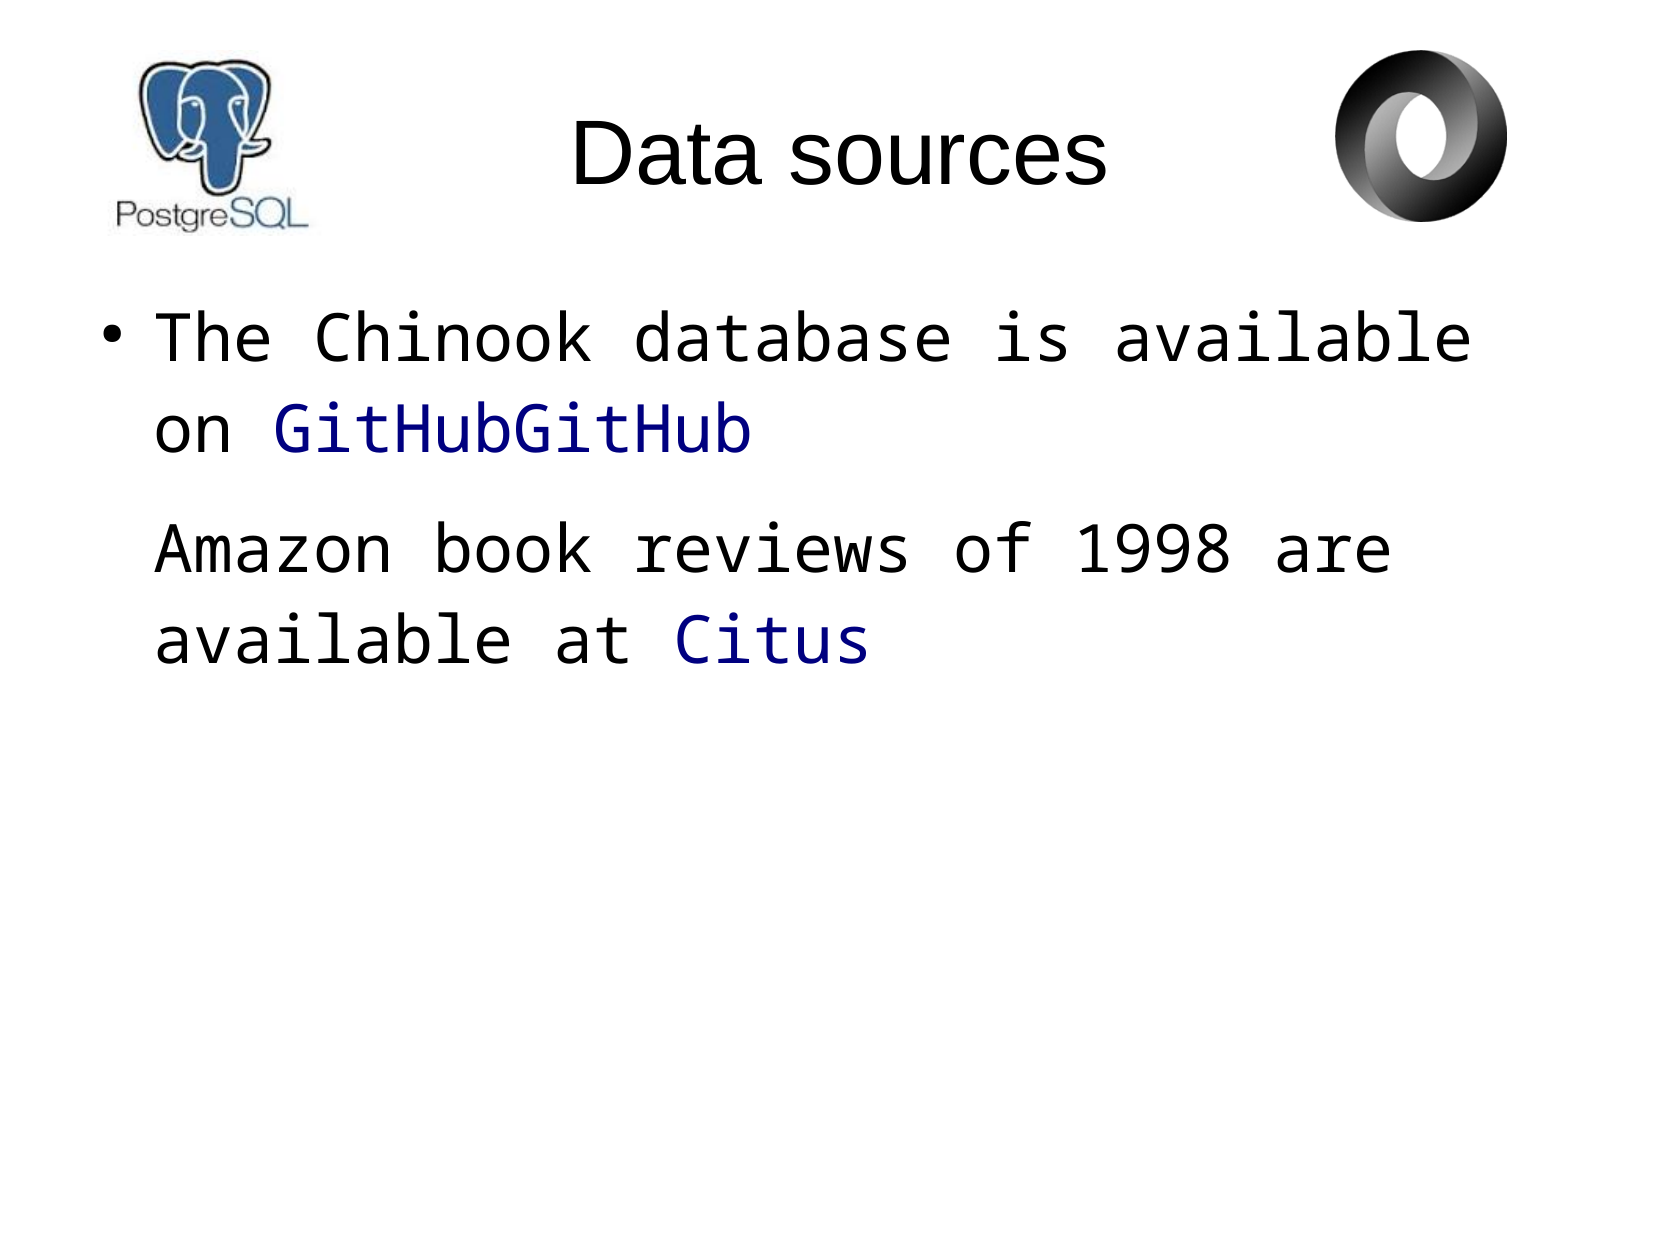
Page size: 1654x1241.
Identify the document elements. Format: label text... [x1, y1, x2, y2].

picture [58, 50, 356, 237]
title Data sources [82, 49, 1571, 257]
picture [1335, 50, 1507, 222]
list The Chinook database is available on GitHubGitHub Amazon book reviews of 1998 are available at Citus [82, 290, 1538, 1010]
